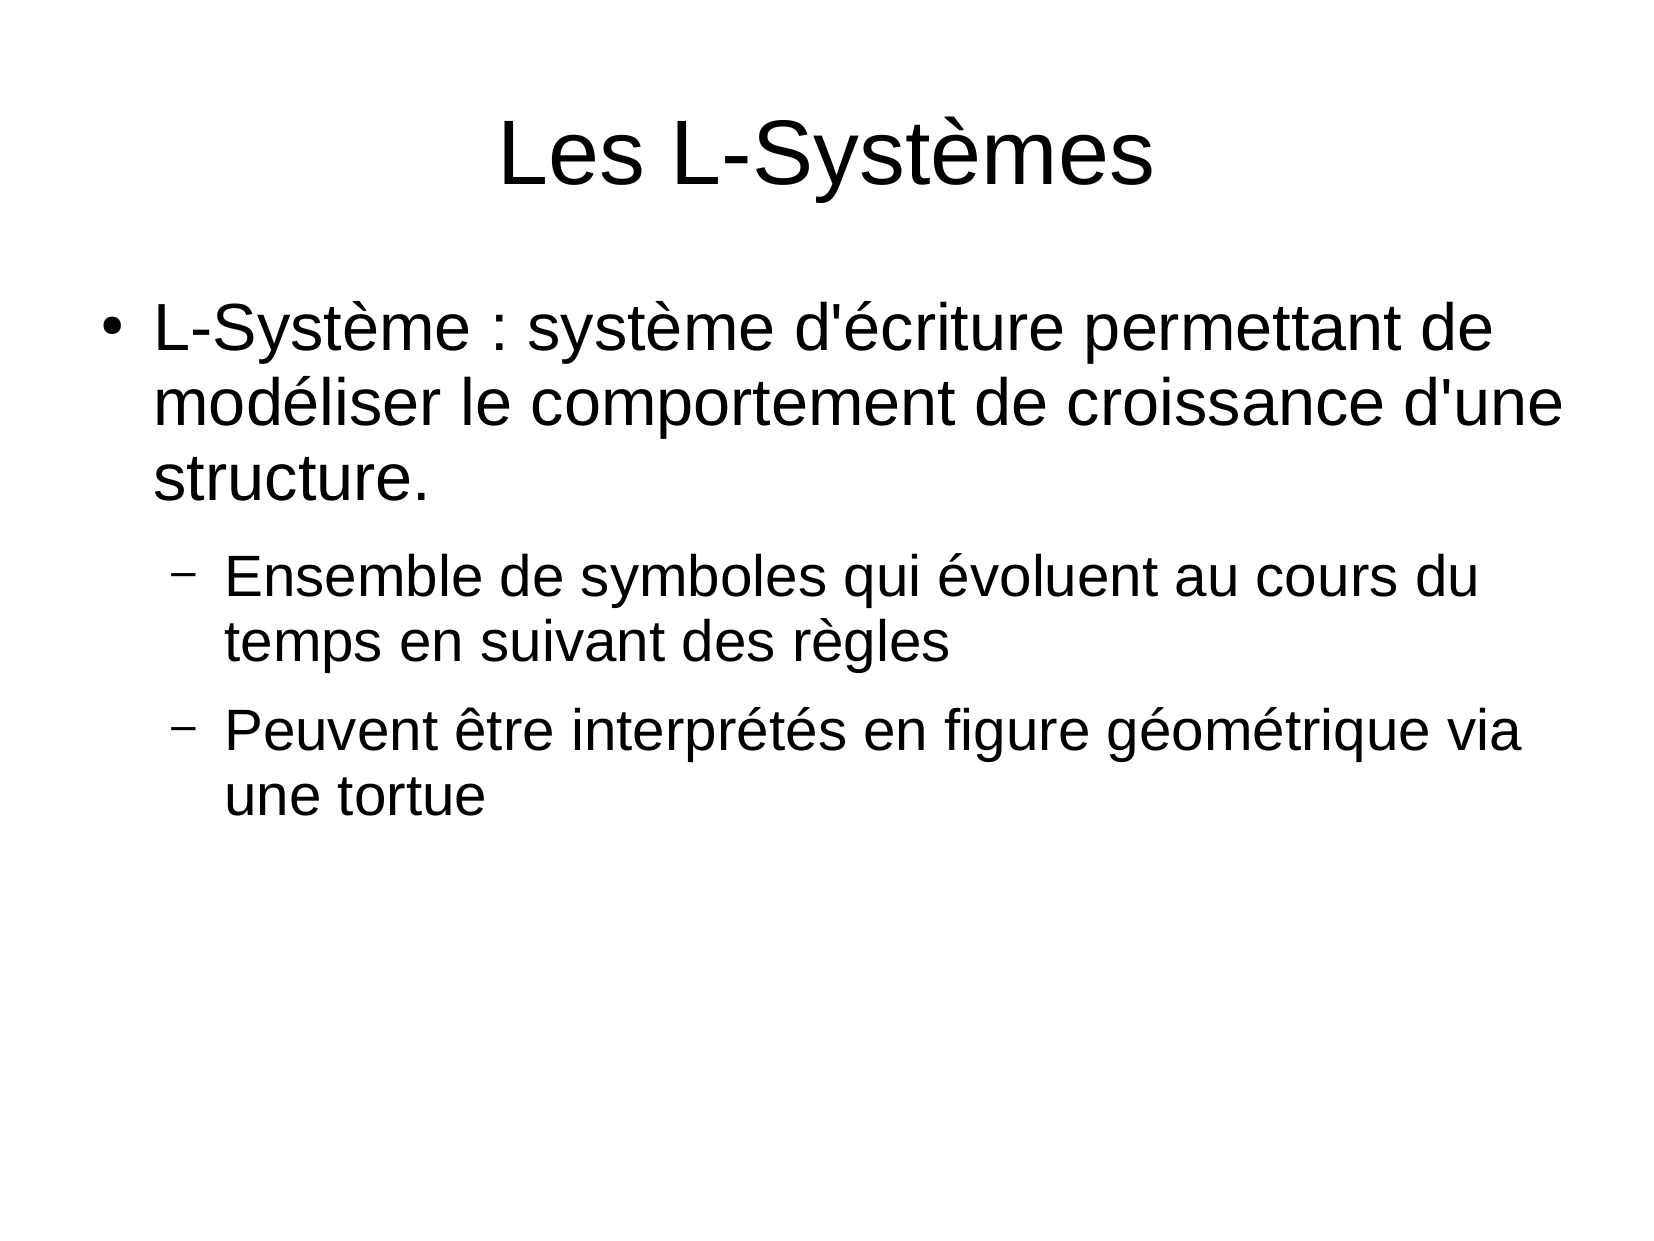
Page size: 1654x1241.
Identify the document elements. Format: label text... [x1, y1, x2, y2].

title Les L-Systèmes [82, 49, 1571, 257]
list L-Système : système d'écriture permettant de modéliser le comportement de croissance d'une structure. Ensemble de symboles qui évoluent au cours du temps en suivant des règles Peuvent être interprétés en figure géométrique via une tortue [82, 290, 1571, 1109]
